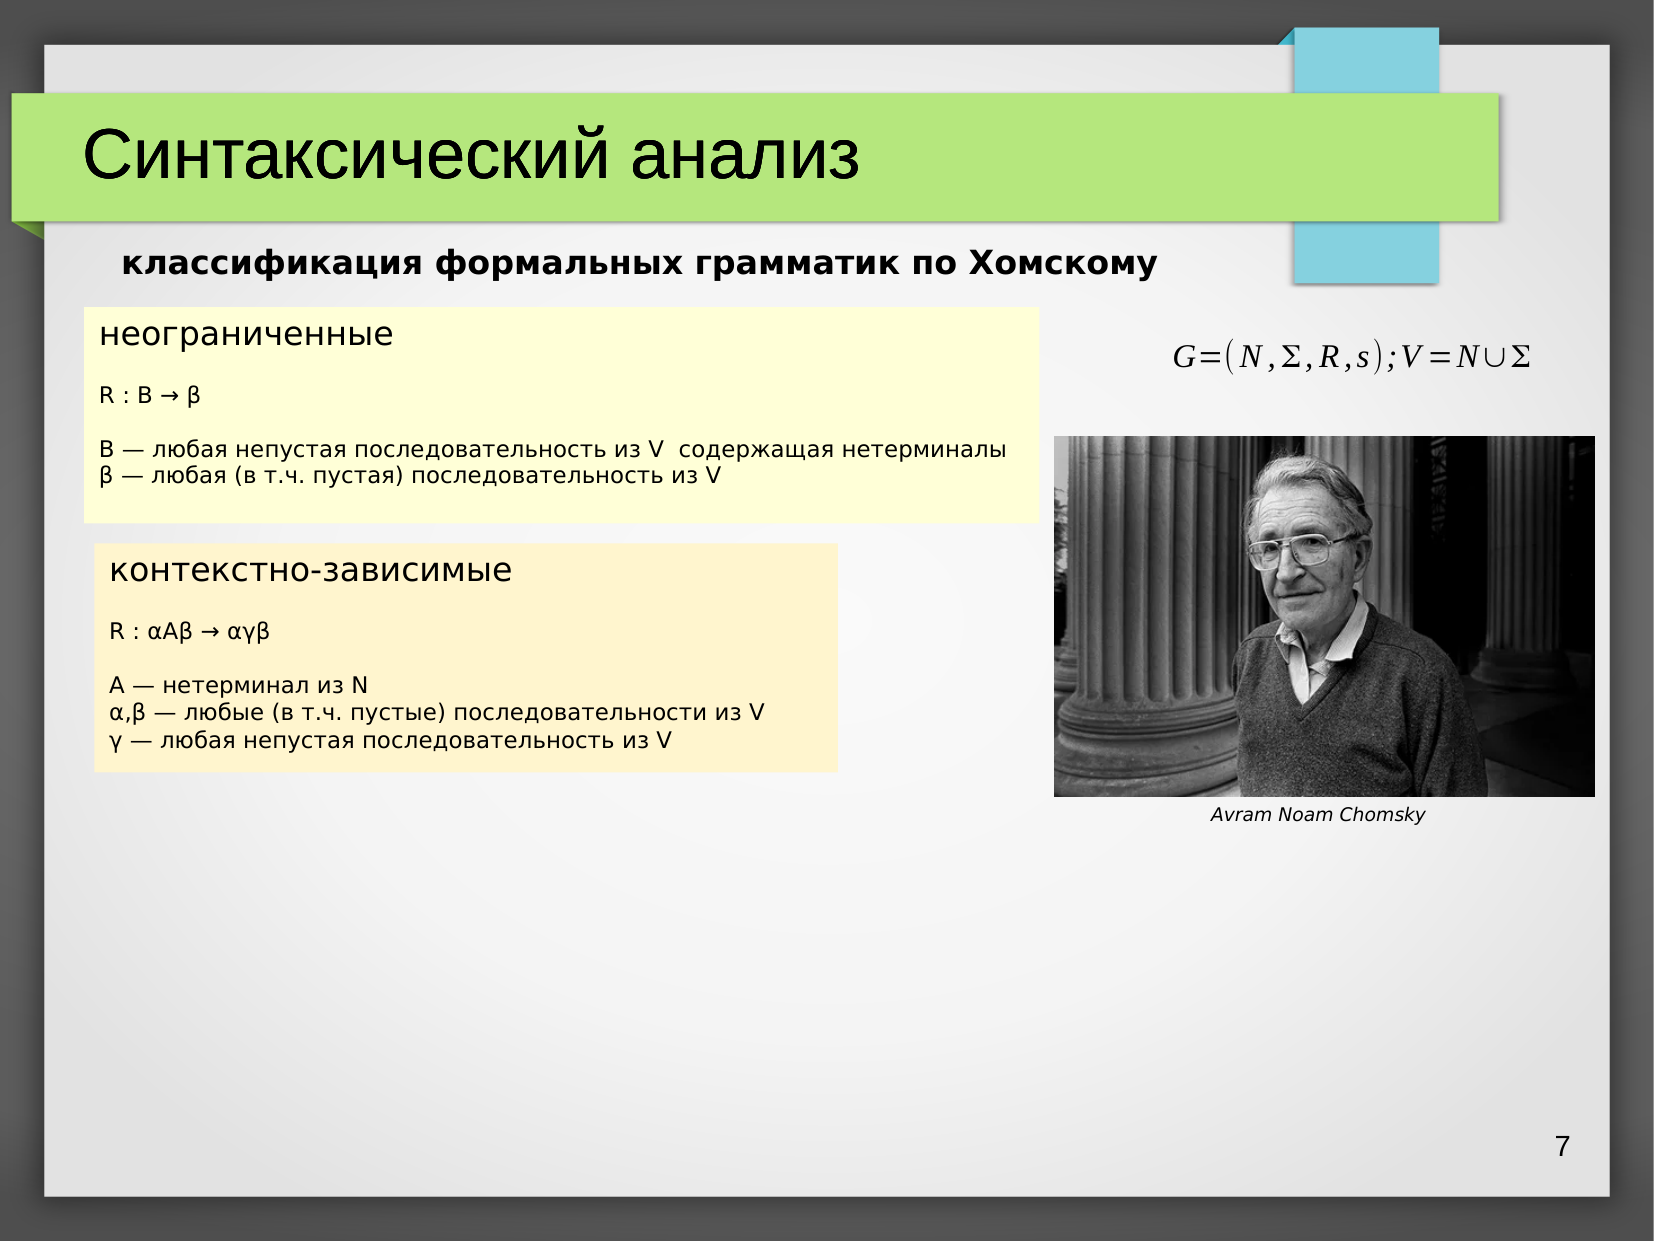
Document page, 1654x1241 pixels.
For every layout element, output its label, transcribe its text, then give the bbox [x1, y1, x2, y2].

text_box классификация формальных грамматик по Хомскому [106, 236, 1229, 290]
picture [0, 0, 1654, 1241]
text_box неограниченные R : B → β B — любая непустая последовательность из V содержащая нетерминалы β — любая (в т.ч. пустая) последовательность из V [84, 307, 1040, 524]
title Синтаксический анализ [82, 114, 993, 194]
text_box Avram Noam Chomsky [1196, 797, 1468, 845]
chart [1166, 337, 1537, 378]
text_box контекстно-зависимые R : αAβ → αγβ A — нетерминал из N α,β — любые (в т.ч. пустые) последовательности из V γ — любая непустая последовательность из V [94, 543, 838, 773]
